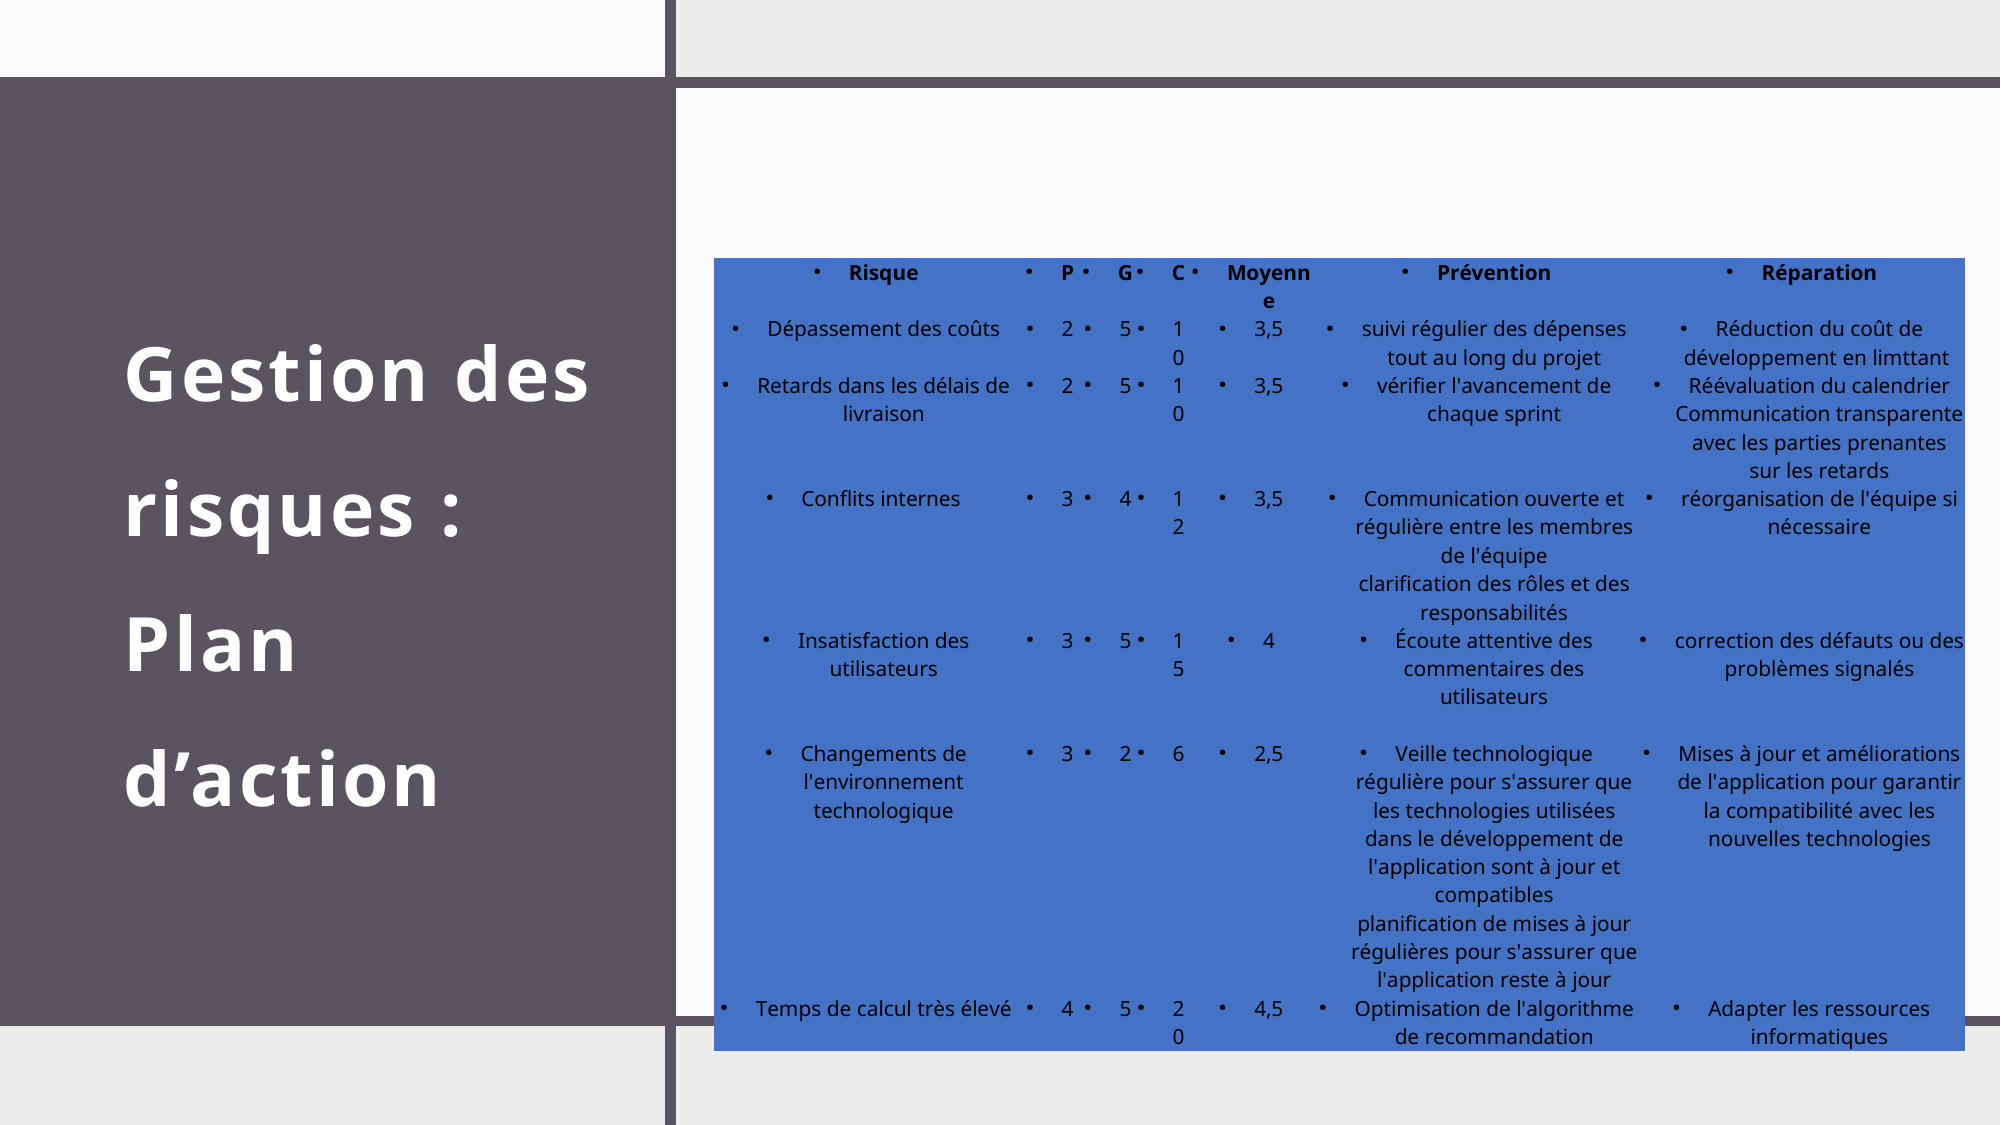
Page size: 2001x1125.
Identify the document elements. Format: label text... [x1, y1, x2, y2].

table_header Risque [714, 258, 1018, 315]
table_cell Réduction du coût de développement en limttant [1639, 315, 1965, 371]
table_cell Réévaluation du calendrier Communication transparente avec les parties prenantes sur les retards [1639, 371, 1965, 485]
text_box [0, 0, 2000, 1125]
table_header C [1133, 258, 1188, 315]
table_cell 5 [1082, 994, 1133, 1051]
table_cell 5 [1082, 626, 1133, 739]
table_cell suivi régulier des dépenses tout au long du projet [1314, 315, 1639, 371]
table_cell réorganisation de l'équipe si nécessaire [1639, 485, 1965, 626]
table_cell 3 [1018, 485, 1082, 626]
table_cell 10 [1133, 371, 1188, 485]
table_cell 15 [1133, 626, 1188, 739]
table_cell 2 [1018, 315, 1082, 371]
table_cell 5 [1082, 371, 1133, 485]
table_header Réparation [1639, 258, 1965, 315]
table_cell 3,5 [1188, 315, 1314, 371]
table_header Prévention [1314, 258, 1639, 315]
table_cell Retards dans les délais de livraison [714, 371, 1018, 485]
table_cell Optimisation de l'algorithme de recommandation [1314, 994, 1639, 1051]
table_cell 4 [1082, 485, 1133, 626]
table_cell vérifier l'avancement de chaque sprint [1314, 371, 1639, 485]
table_cell 2,5 [1188, 739, 1314, 994]
table_cell correction des défauts ou des problèmes signalés [1639, 626, 1965, 739]
table_cell Dépassement des coûts [714, 315, 1018, 371]
table_cell 4,5 [1188, 994, 1314, 1051]
table_header G [1082, 258, 1133, 315]
table_cell Écoute attentive des commentaires des utilisateurs [1314, 626, 1639, 739]
table_cell 6 [1133, 739, 1188, 994]
table_cell Adapter les ressources informatiques [1639, 994, 1965, 1051]
table_cell 3 [1018, 739, 1082, 994]
table_header Moyenne [1188, 258, 1314, 315]
table_cell Conflits internes [714, 485, 1018, 626]
table_cell Communication ouverte et régulière entre les membres de l'équipe clarification des rôles et des responsabilités [1314, 485, 1639, 626]
table_cell 4 [1018, 994, 1082, 1051]
table_cell 2 [1082, 739, 1133, 994]
table_cell Veille technologique régulière pour s'assurer que les technologies utilisées dans le développement de l'application sont à jour et compatibles planification de mises à jour régulières pour s'assurer que l'application reste à jour [1314, 739, 1639, 994]
title Gestion des risques : Plan d’action [105, 197, 618, 904]
table_cell 20 [1133, 994, 1188, 1051]
table_cell Insatisfaction des utilisateurs [714, 626, 1018, 739]
table_cell Changements de l'environnement technologique [714, 739, 1018, 994]
table_cell 3,5 [1188, 371, 1314, 485]
table_cell 2 [1018, 371, 1082, 485]
table_cell 3,5 [1188, 485, 1314, 626]
table_cell 10 [1133, 315, 1188, 371]
table_cell 3 [1018, 626, 1082, 739]
table_cell 12 [1133, 485, 1188, 626]
table_cell 4 [1188, 626, 1314, 739]
table_cell Mises à jour et améliorations de l'application pour garantir la compatibilité avec les nouvelles technologies [1639, 739, 1965, 994]
table_cell 5 [1082, 315, 1133, 371]
table_header P [1018, 258, 1082, 315]
table_cell Temps de calcul très élevé [714, 994, 1018, 1051]
